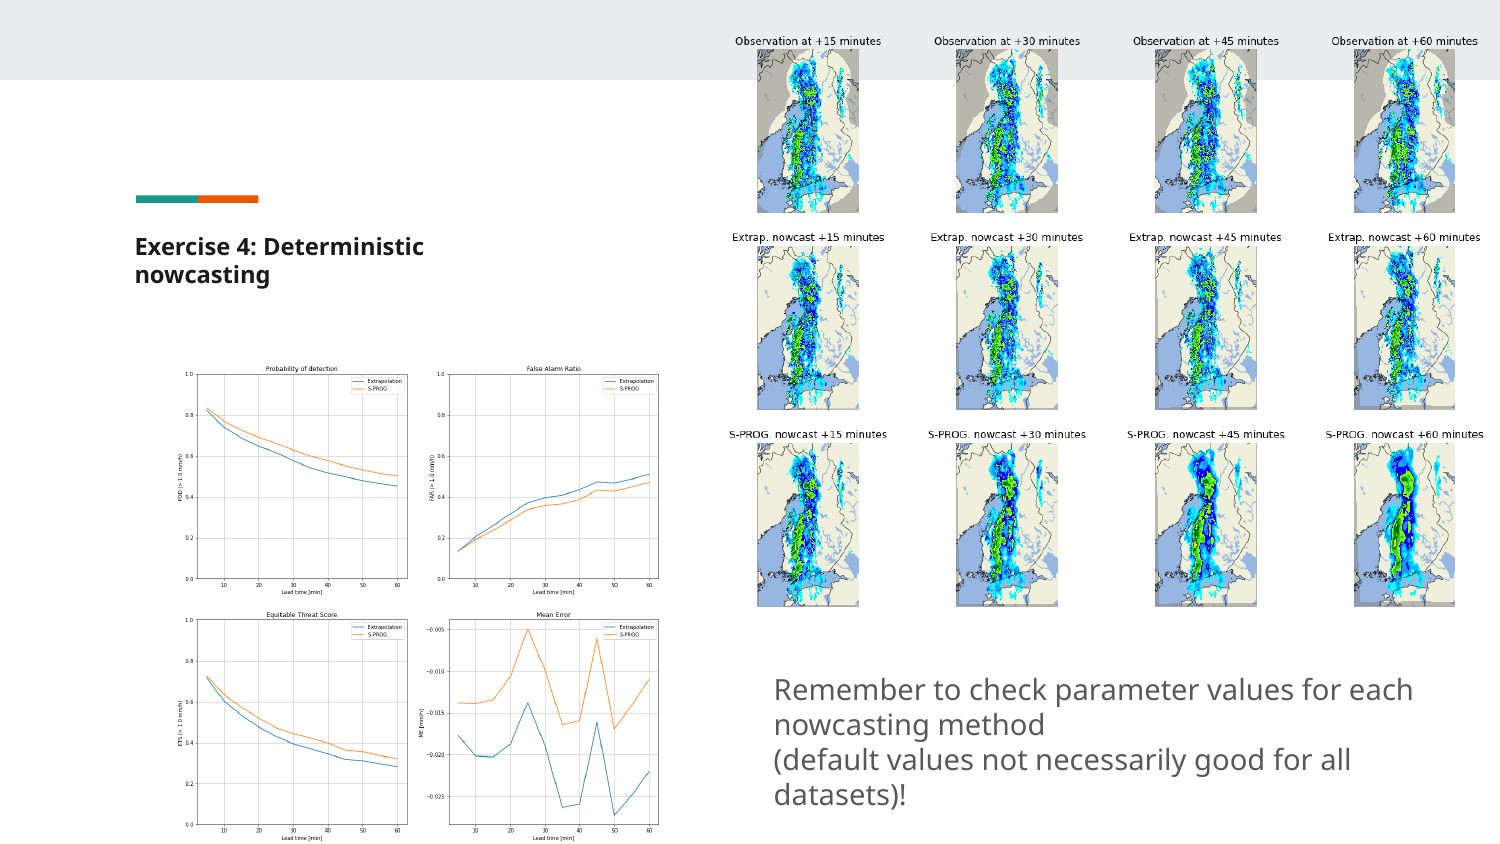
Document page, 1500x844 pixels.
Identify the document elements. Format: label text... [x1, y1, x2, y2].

text_box Remember to check parameter values for each nowcasting method (default values not necessarily good for all datasets)! [758, 656, 1454, 827]
picture [723, 30, 1489, 612]
title Exercise 4: Deterministic nowcasting [119, 216, 723, 305]
picture [174, 362, 662, 844]
